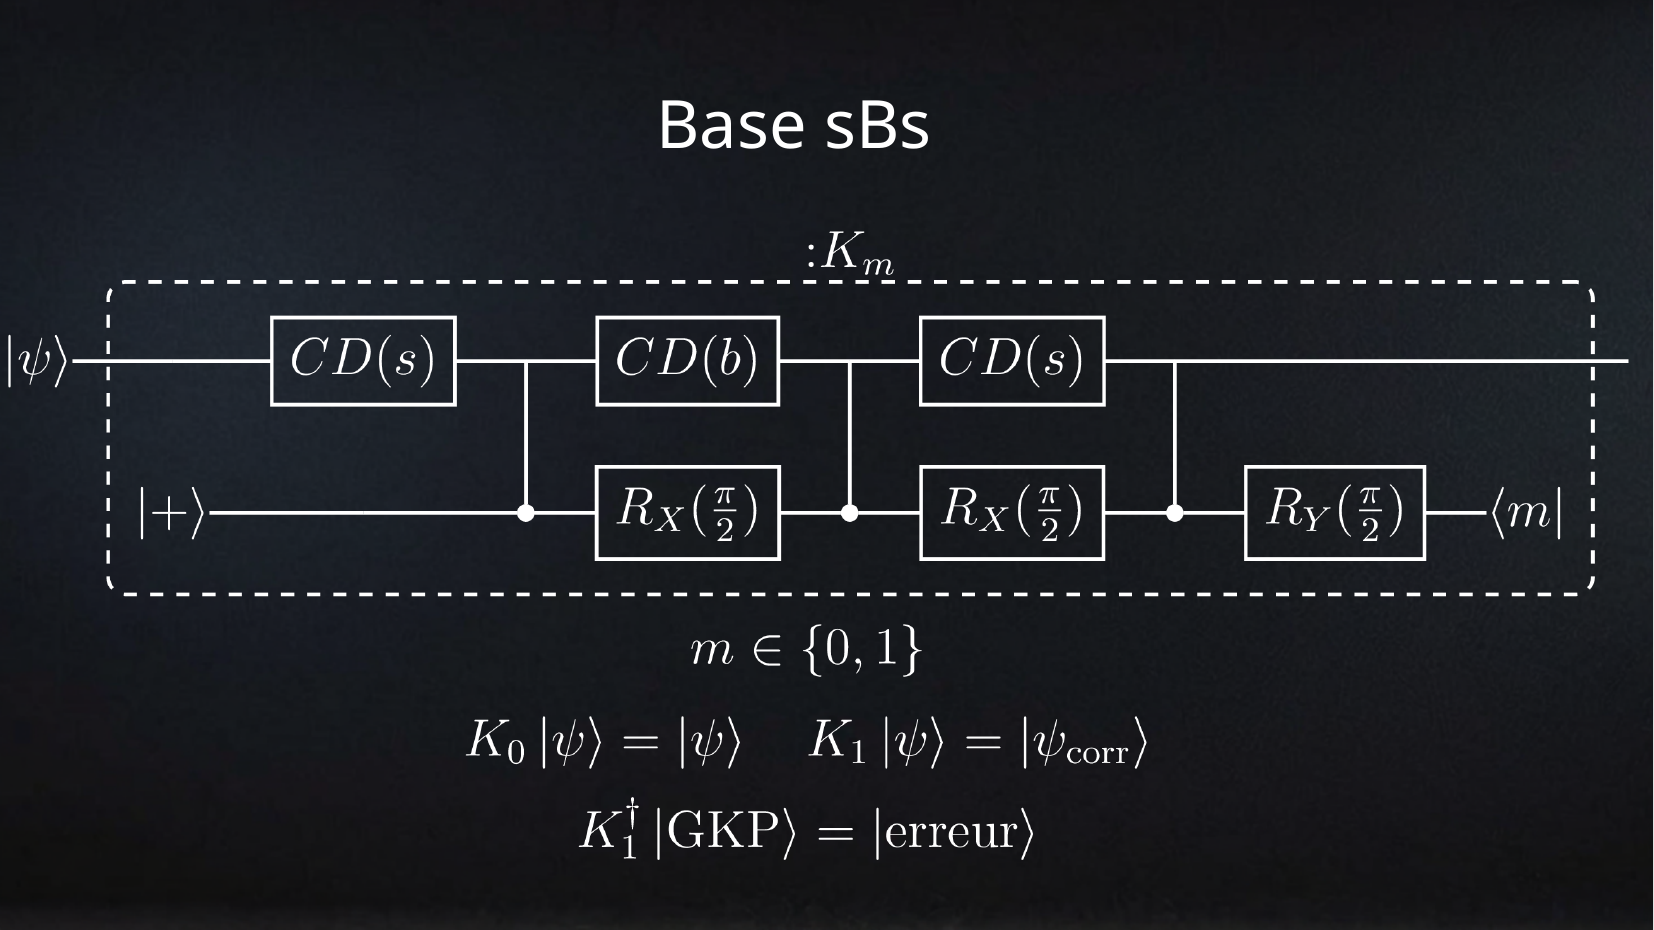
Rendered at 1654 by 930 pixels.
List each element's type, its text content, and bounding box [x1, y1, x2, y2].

text_box Base sBs [86, 69, 1520, 177]
picture [0, 0, 1654, 930]
